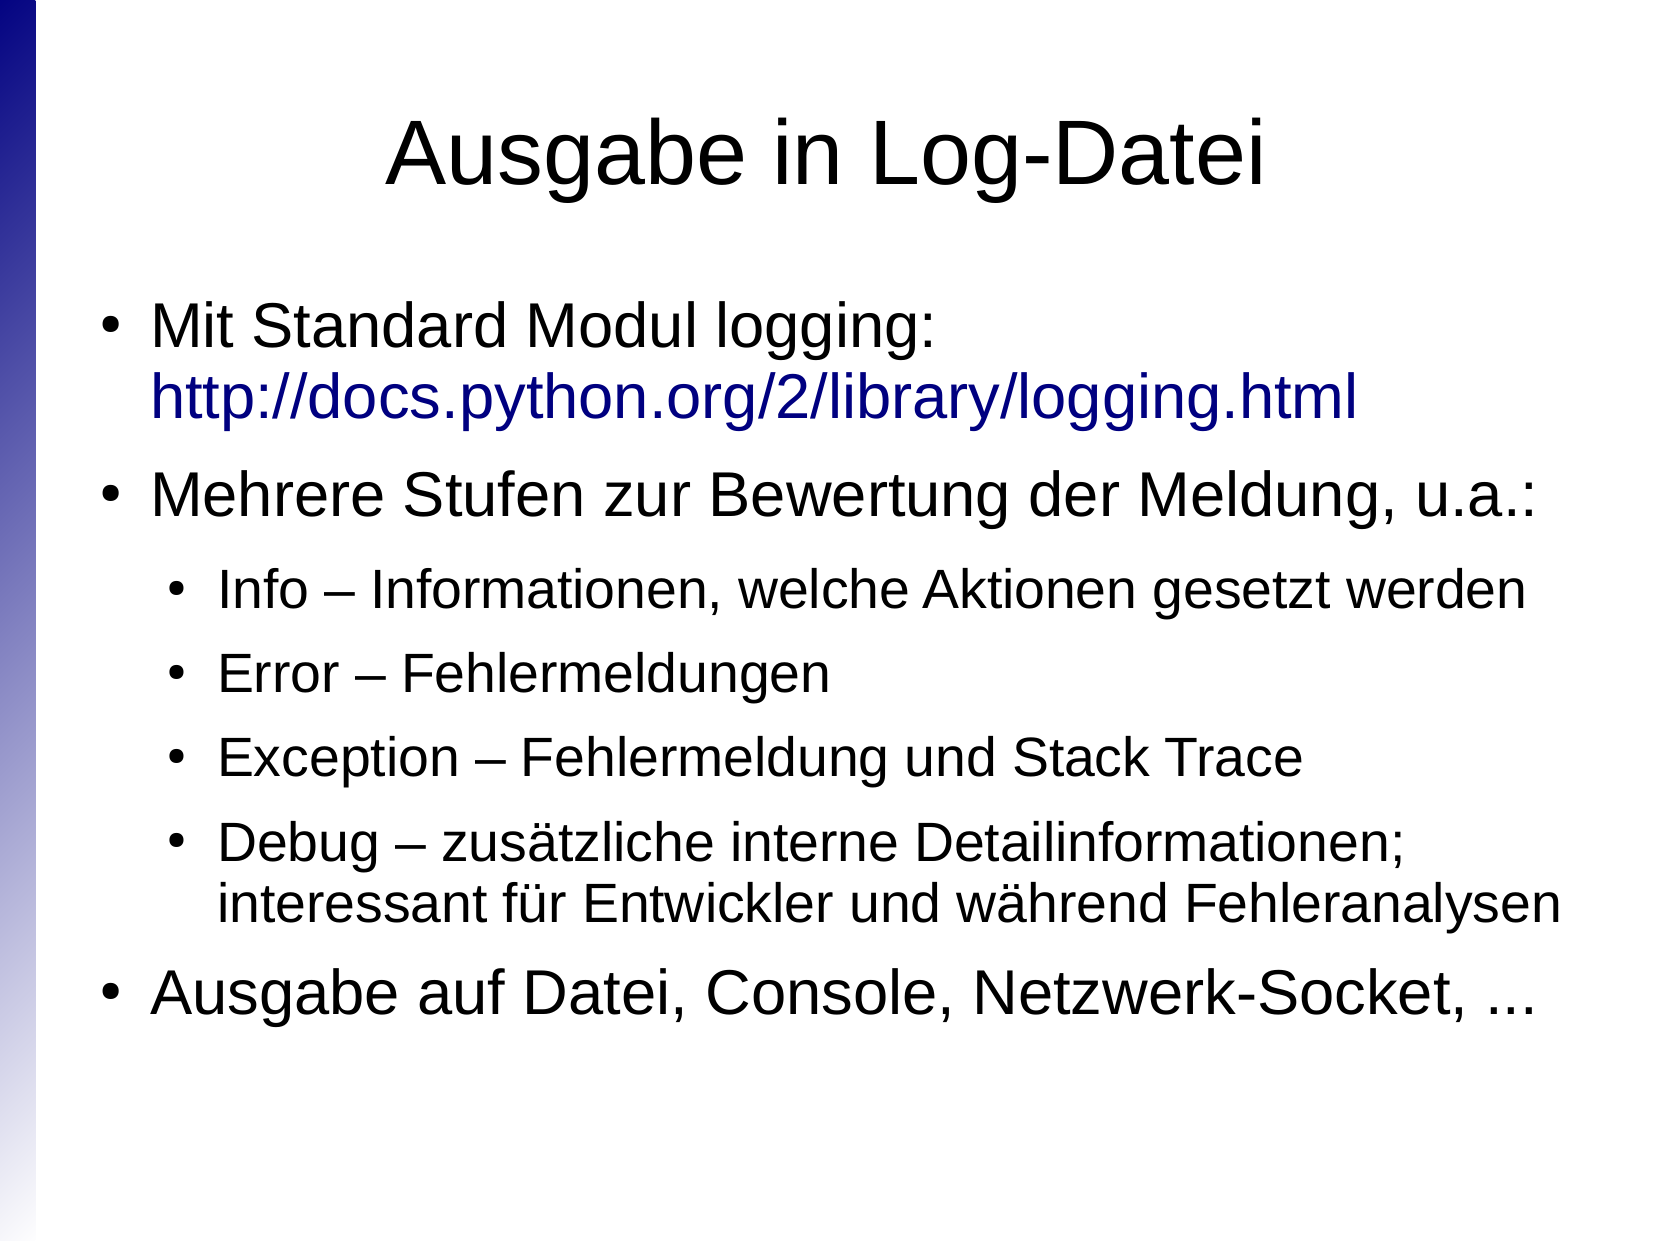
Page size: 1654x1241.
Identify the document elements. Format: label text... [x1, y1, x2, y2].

title Ausgabe in Log-Datei [82, 49, 1571, 257]
list Mit Standard Modul logging: http://docs.python.org/2/library/logging.html Mehrere Stufen zur Bewertung der Meldung, u.a.: Info – Informationen, welche Aktionen gesetzt werden Error – Fehlermeldungen Exception – Fehlermeldung und Stack Trace Debug – zusätzliche interne Detailinformationen; interessant für Entwickler und während Fehleranalysen Ausgabe auf Datei, Console, Netzwerk-Socket, ... [82, 290, 1571, 1109]
